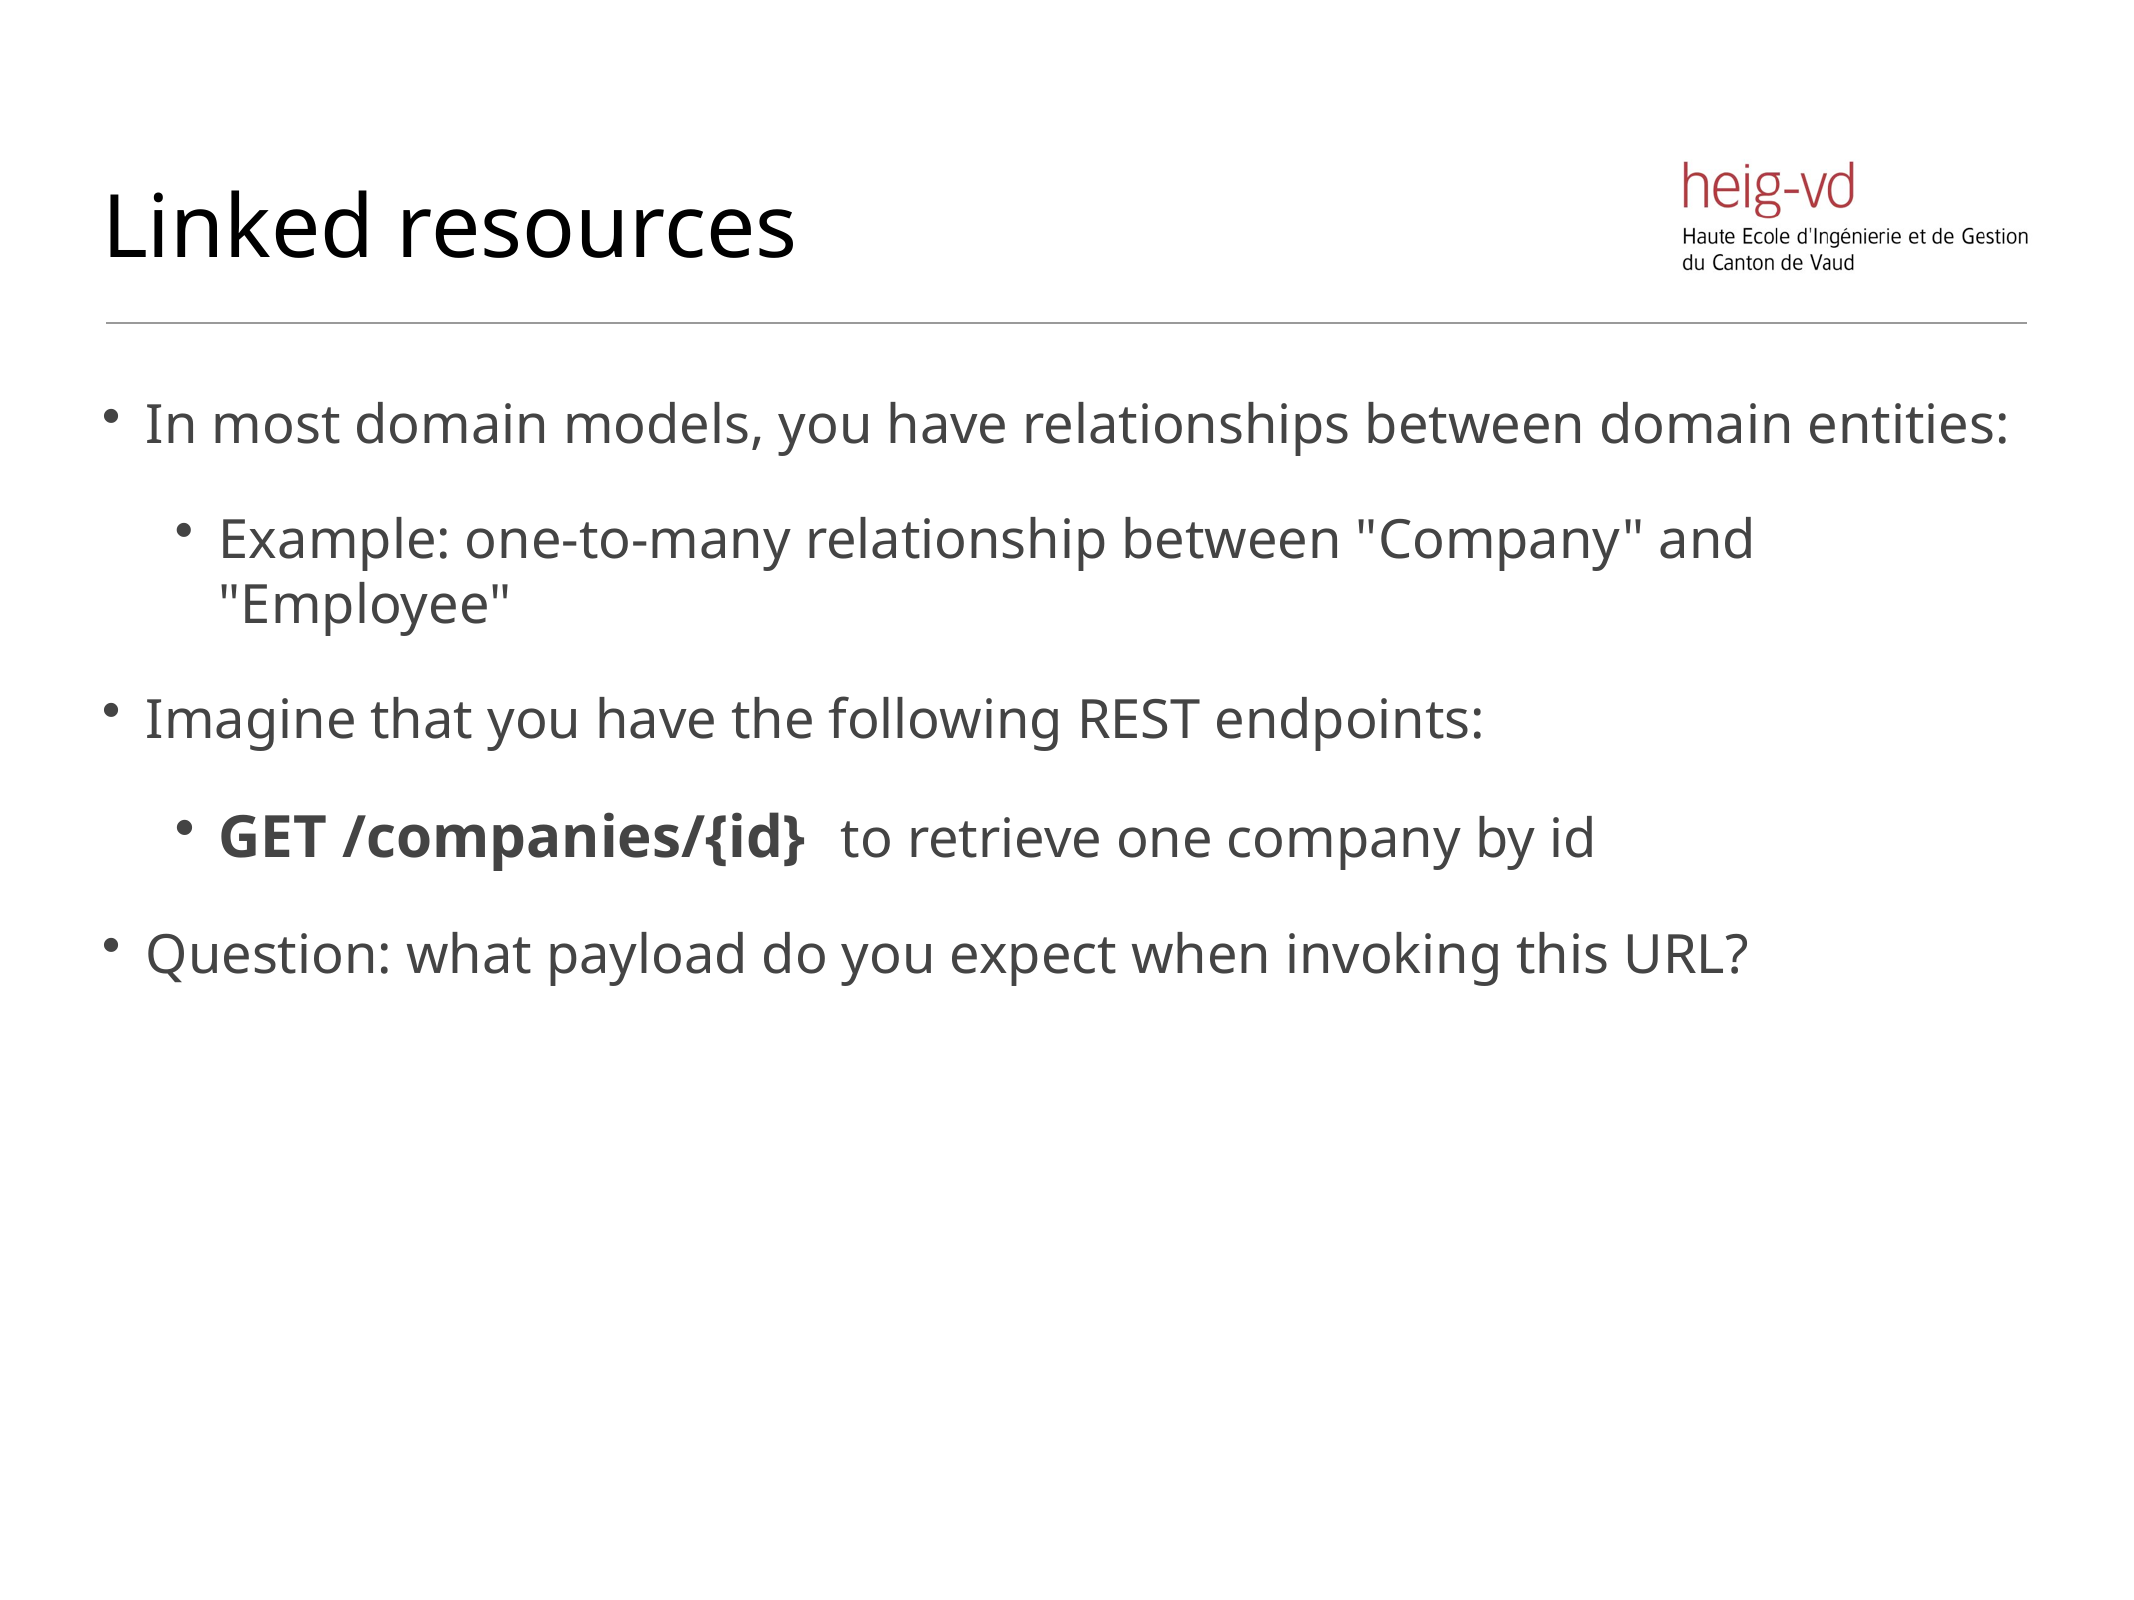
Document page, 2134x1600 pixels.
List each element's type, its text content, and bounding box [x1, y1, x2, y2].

title Linked resources [93, 54, 2040, 284]
list In most domain models, you have relationships between domain entities: Example: one-to-many relationship between "Company" and "Employee" Imagine that you have the following REST endpoints: GET /companies/{id} to retrieve one company by id Question: what payload do you expect when invoking this URL? [93, 381, 2040, 1459]
